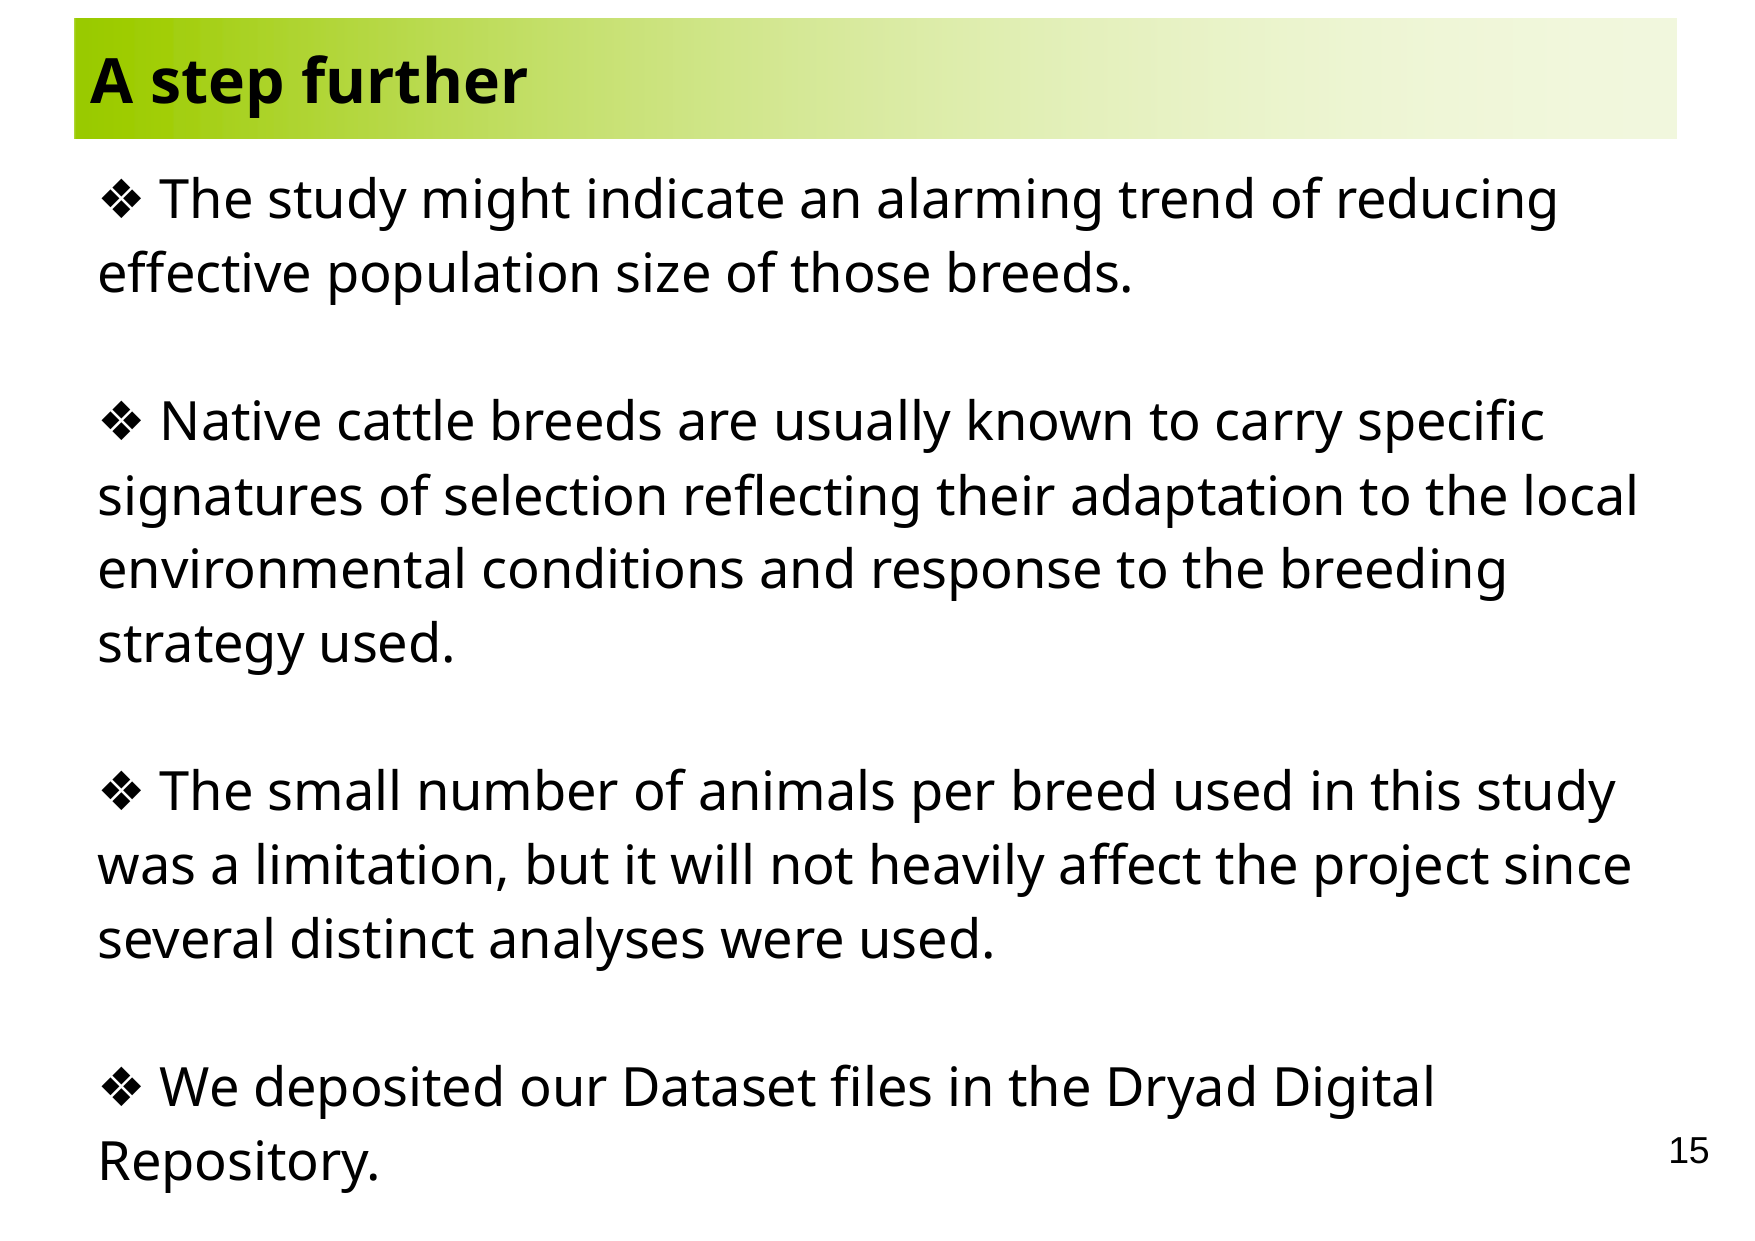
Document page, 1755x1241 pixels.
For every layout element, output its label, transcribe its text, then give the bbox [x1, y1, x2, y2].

title A step further [88, 38, 1654, 130]
text_box ❖ The study might indicate an alarming trend of reducing effective population size of those breeds. ❖ Native cattle breeds are usually known to carry specific signatures of selection reflecting their adaptation to the local environmental conditions and response to the breeding strategy used. ❖ The small number of animals per breed used in this study was a limitation, but it will not heavily affect the project since several distinct analyses were used. ❖ We deposited our Dataset files in the Dryad Digital Repository. [82, 153, 1666, 1051]
picture [74, 18, 1677, 139]
text_box 15 [1653, 1122, 1755, 1221]
